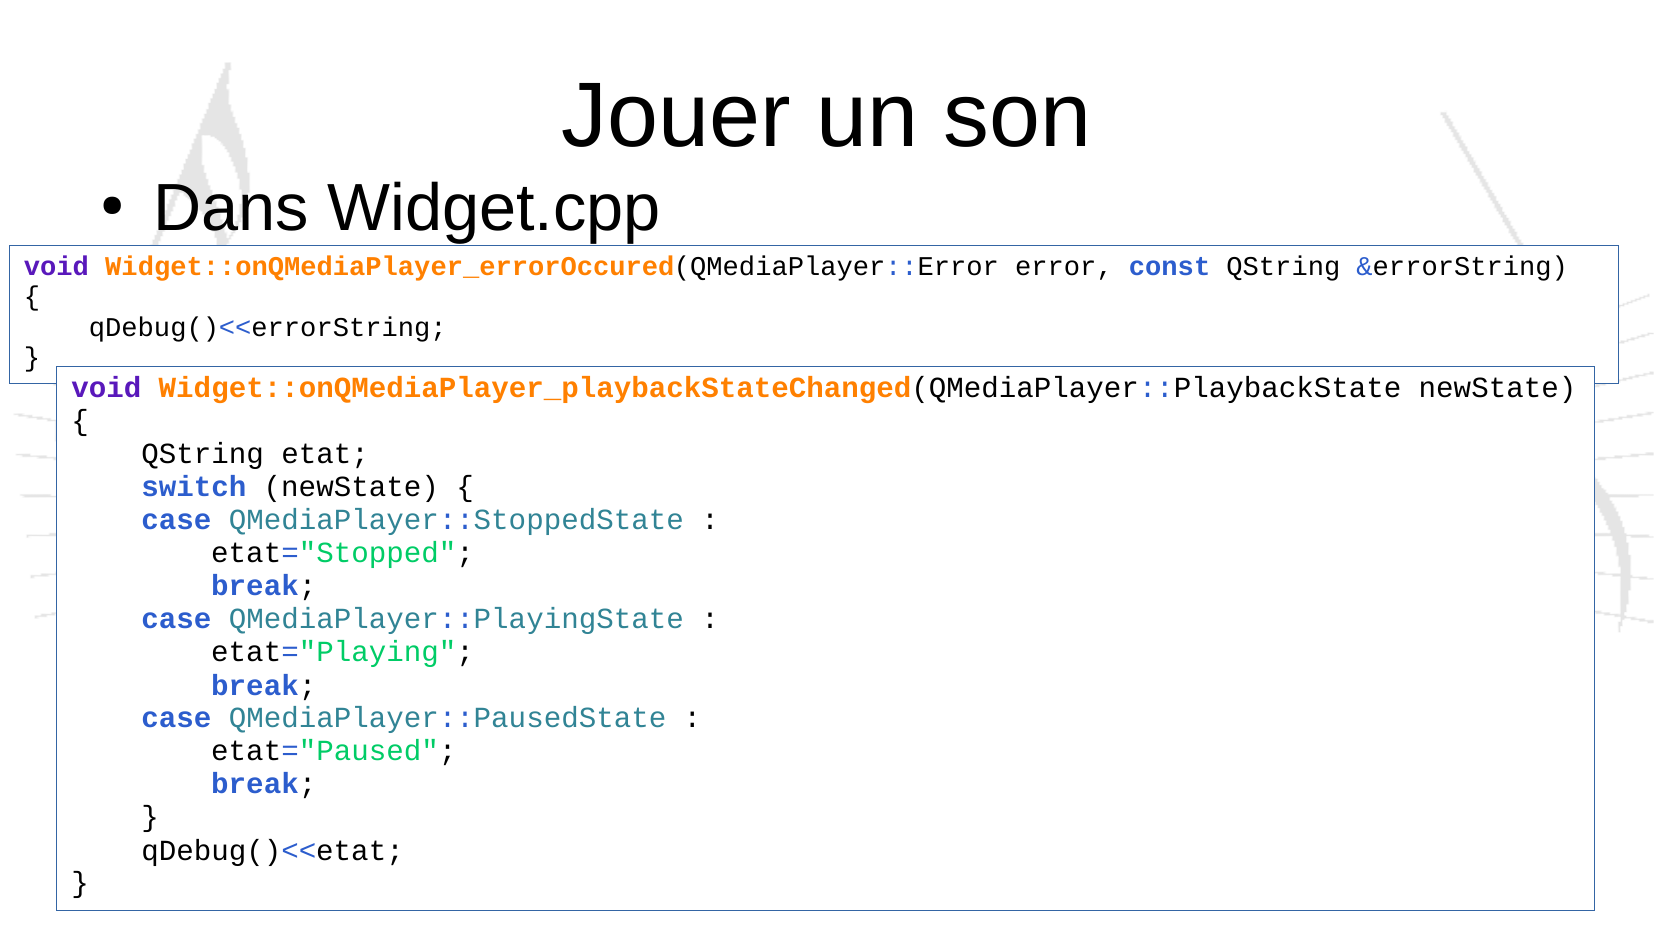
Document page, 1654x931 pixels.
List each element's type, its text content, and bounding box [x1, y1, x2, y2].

text_box void Widget::onQMediaPlayer_errorOccured(QMediaPlayer::Error error, const QString &errorString) { qDebug()<<errorString; } [9, 245, 1619, 384]
title Jouer un son [82, 37, 1571, 170]
list Dans Widget.cpp [82, 170, 1571, 245]
text_box void Widget::onQMediaPlayer_playbackStateChanged(QMediaPlayer::PlaybackState newState) { QString etat; switch (newState) { case QMediaPlayer::StoppedState : etat="Stopped"; break; case QMediaPlayer::PlayingState : etat="Playing"; break; case QMediaPlayer::PausedState : etat="Paused"; break; } qDebug()<<etat; } [56, 366, 1595, 911]
